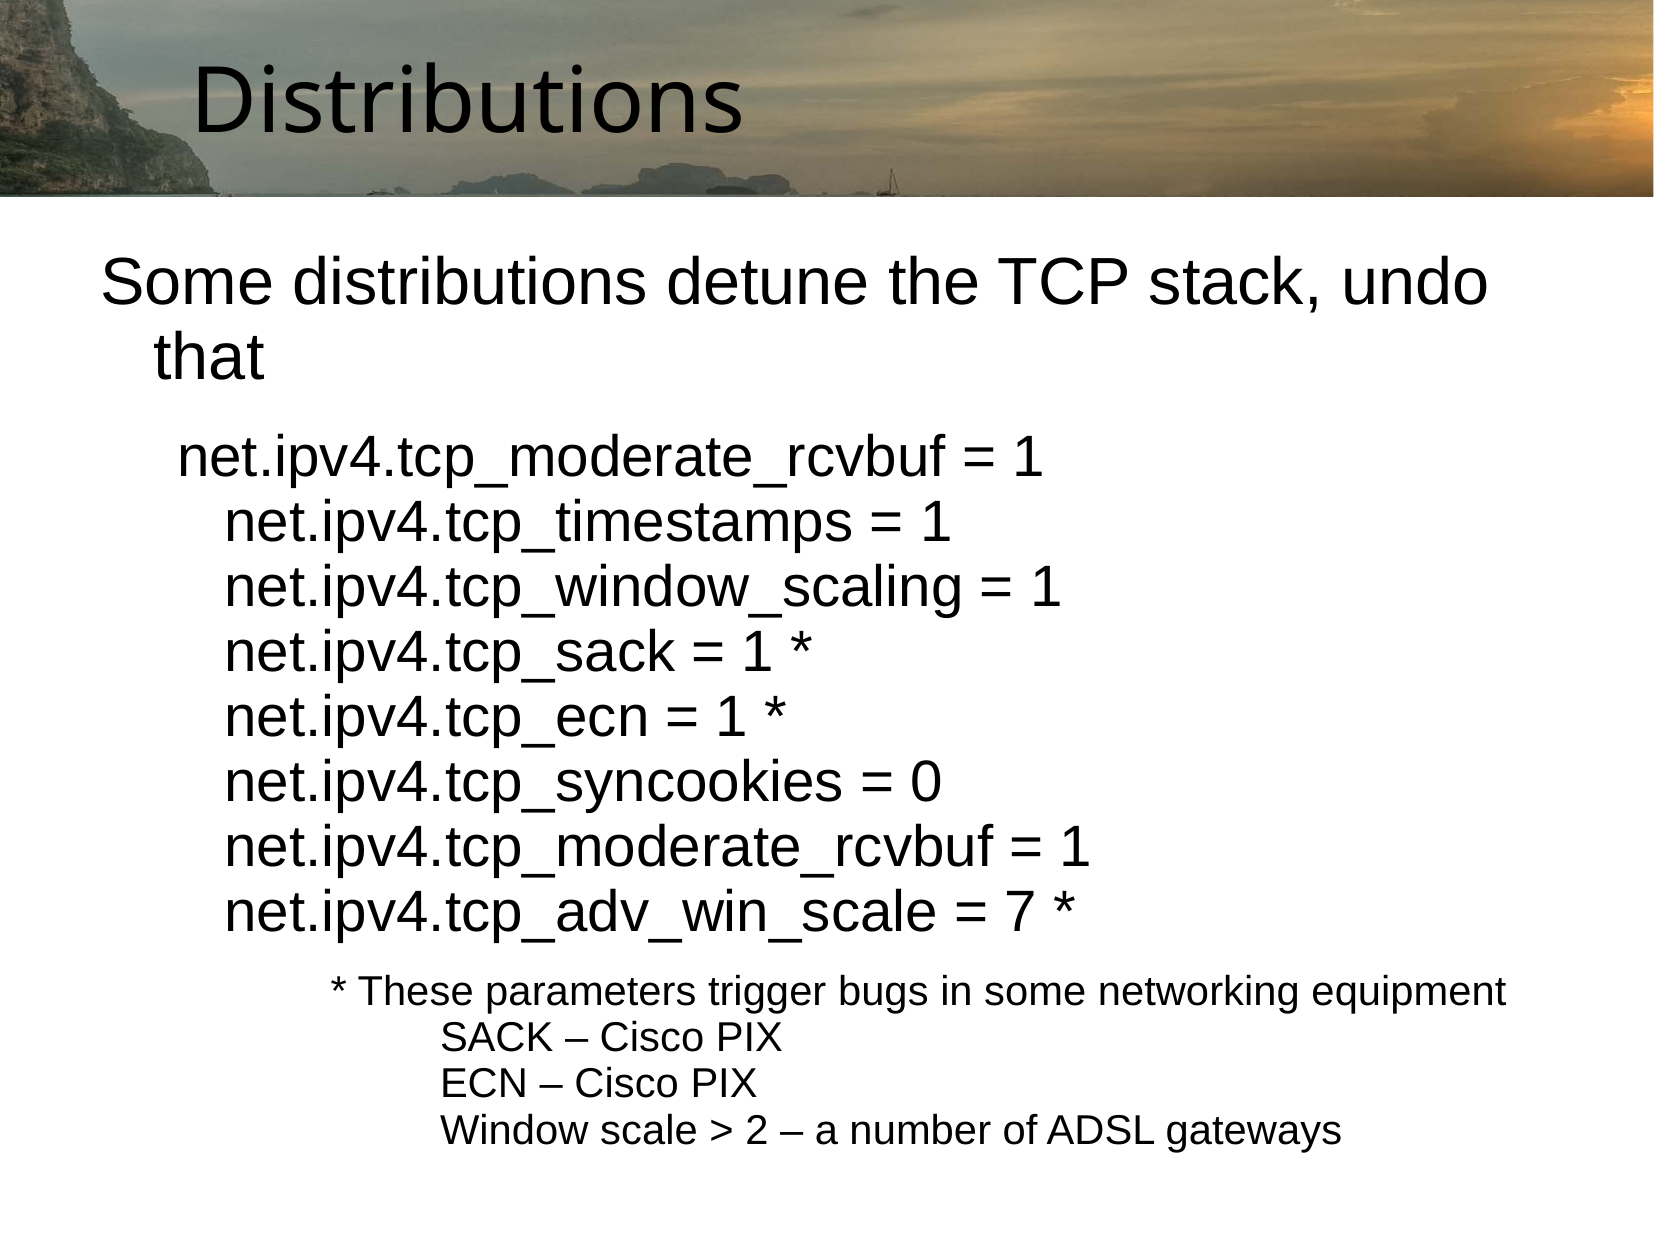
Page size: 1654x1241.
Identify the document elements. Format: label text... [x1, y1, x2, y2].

picture [0, 0, 1654, 197]
title Distributions [190, 41, 1571, 152]
list Some distributions detune the TCP stack, undo that net.ipv4.tcp_moderate_rcvbuf = 1 net.ipv4.tcp_timestamps = 1 net.ipv4.tcp_window_scaling = 1 net.ipv4.tcp_sack = 1 * net.ipv4.tcp_ecn = 1 * net.ipv4.tcp_syncookies = 0 net.ipv4.tcp_moderate_rcvbuf = 1 net.ipv4.tcp_adv_win_scale = 7 * * These parameters trigger bugs in some networking equipment SACK – Cisco PIX ECN – Cisco PIX Window scale > 2 – a number of ADSL gateways [82, 244, 1571, 1225]
